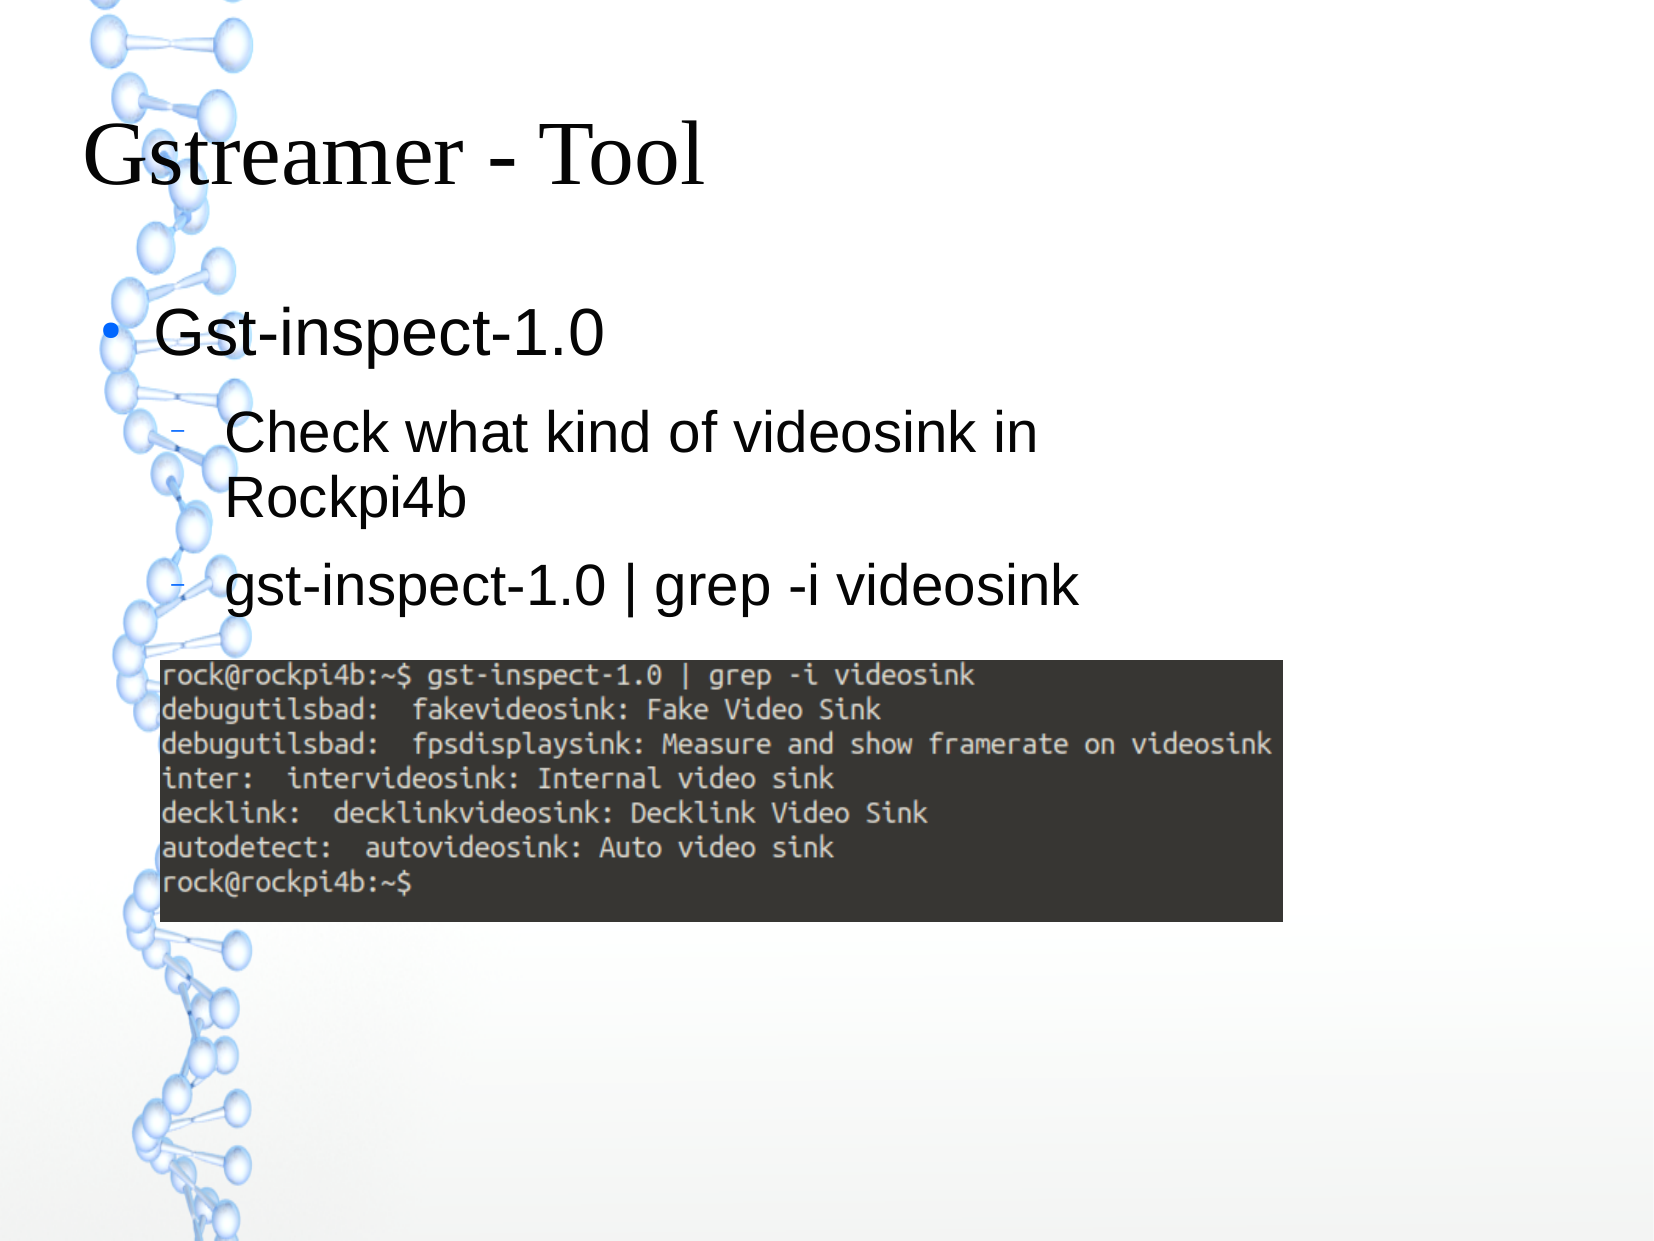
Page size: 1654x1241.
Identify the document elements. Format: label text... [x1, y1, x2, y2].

list Gst-inspect-1.0 Check what kind of videosink in Rockpi4b gst-inspect-1.0 | grep -i videosink [82, 295, 1284, 624]
title Gstreamer - Tool [82, 94, 1264, 213]
picture [0, 0, 1654, 1241]
